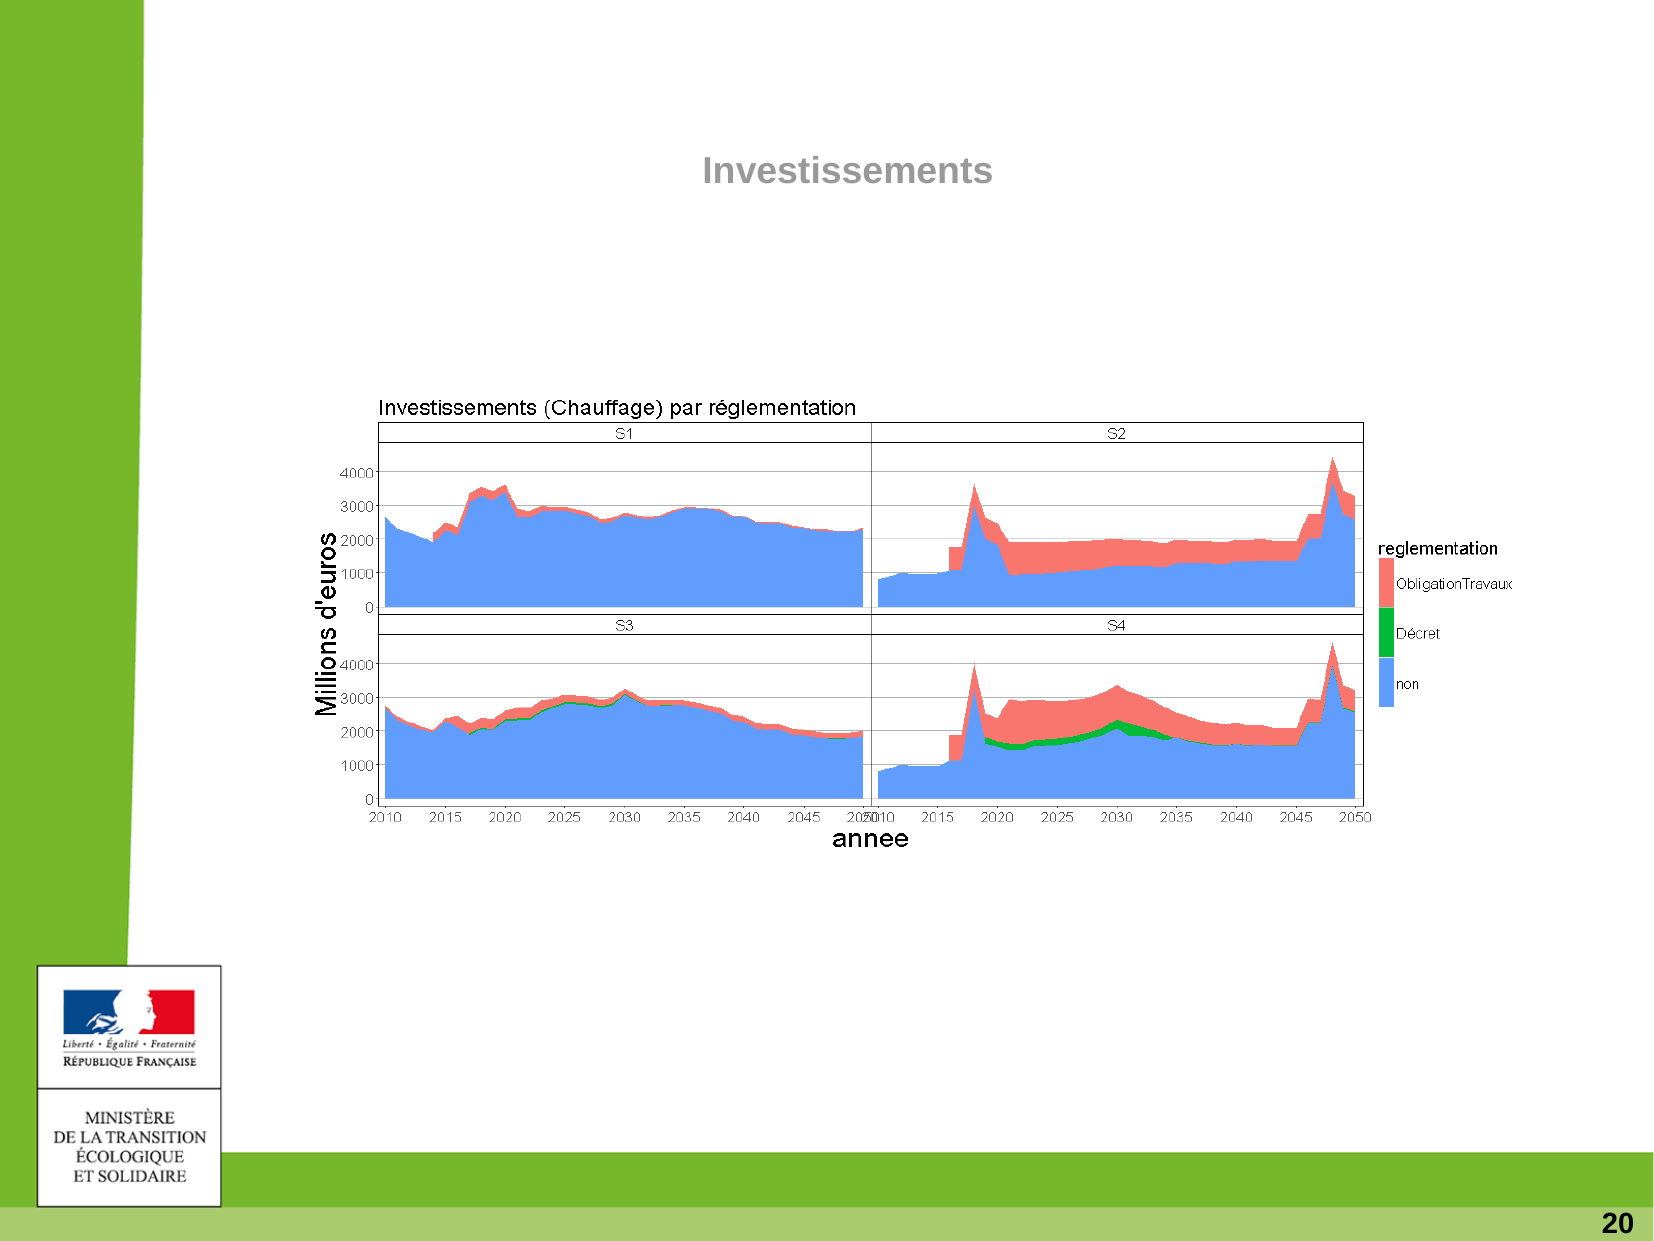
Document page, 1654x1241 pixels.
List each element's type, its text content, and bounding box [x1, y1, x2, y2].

picture [0, 0, 1654, 1241]
text_box Investissements [324, 142, 1382, 200]
